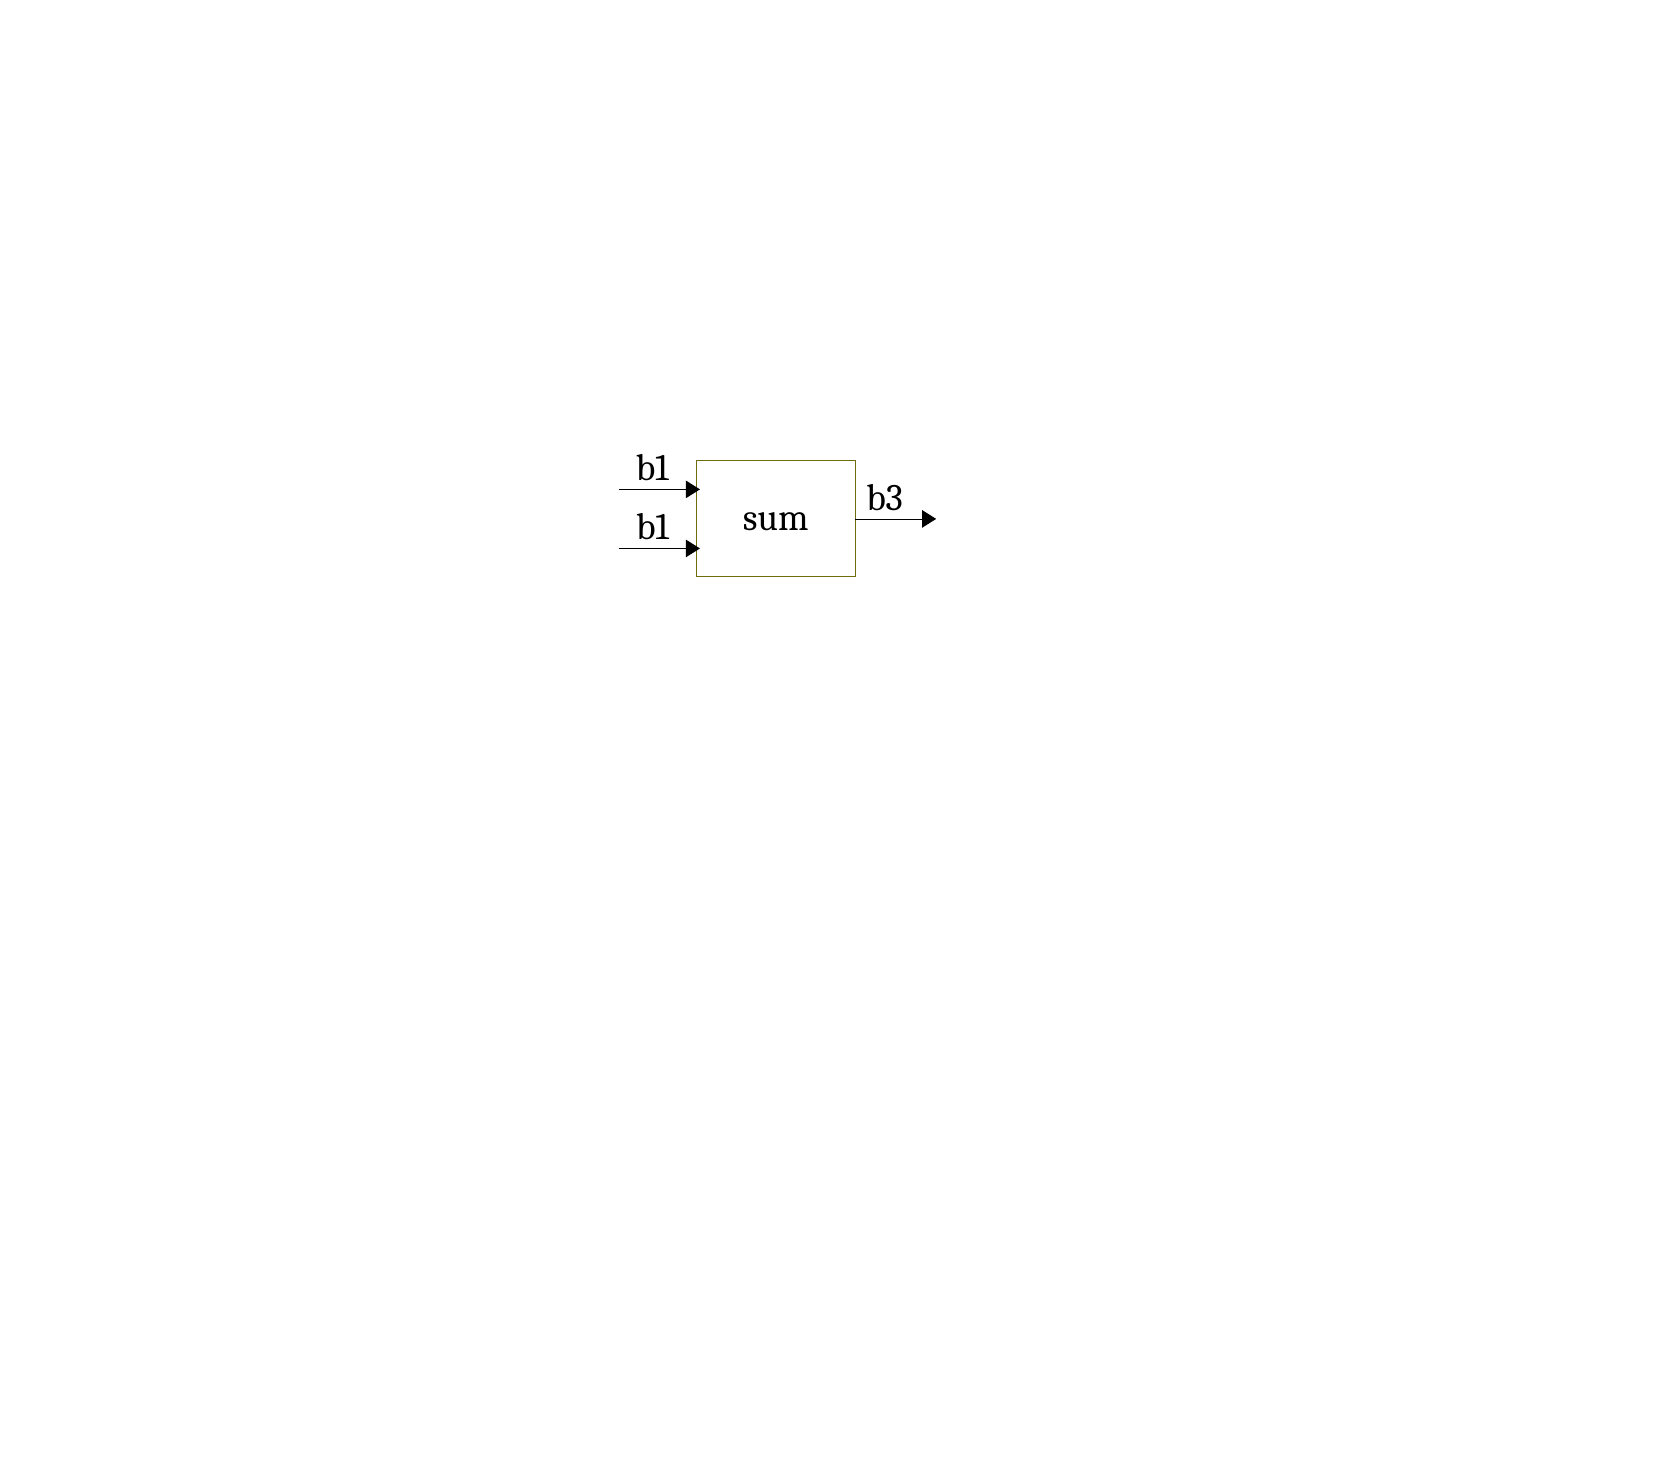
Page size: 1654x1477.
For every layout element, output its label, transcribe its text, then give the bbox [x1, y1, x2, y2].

text_box b1 [621, 498, 693, 558]
text_box b1 [621, 439, 693, 498]
text_box b3 [851, 469, 923, 528]
text_box sum [696, 460, 856, 577]
